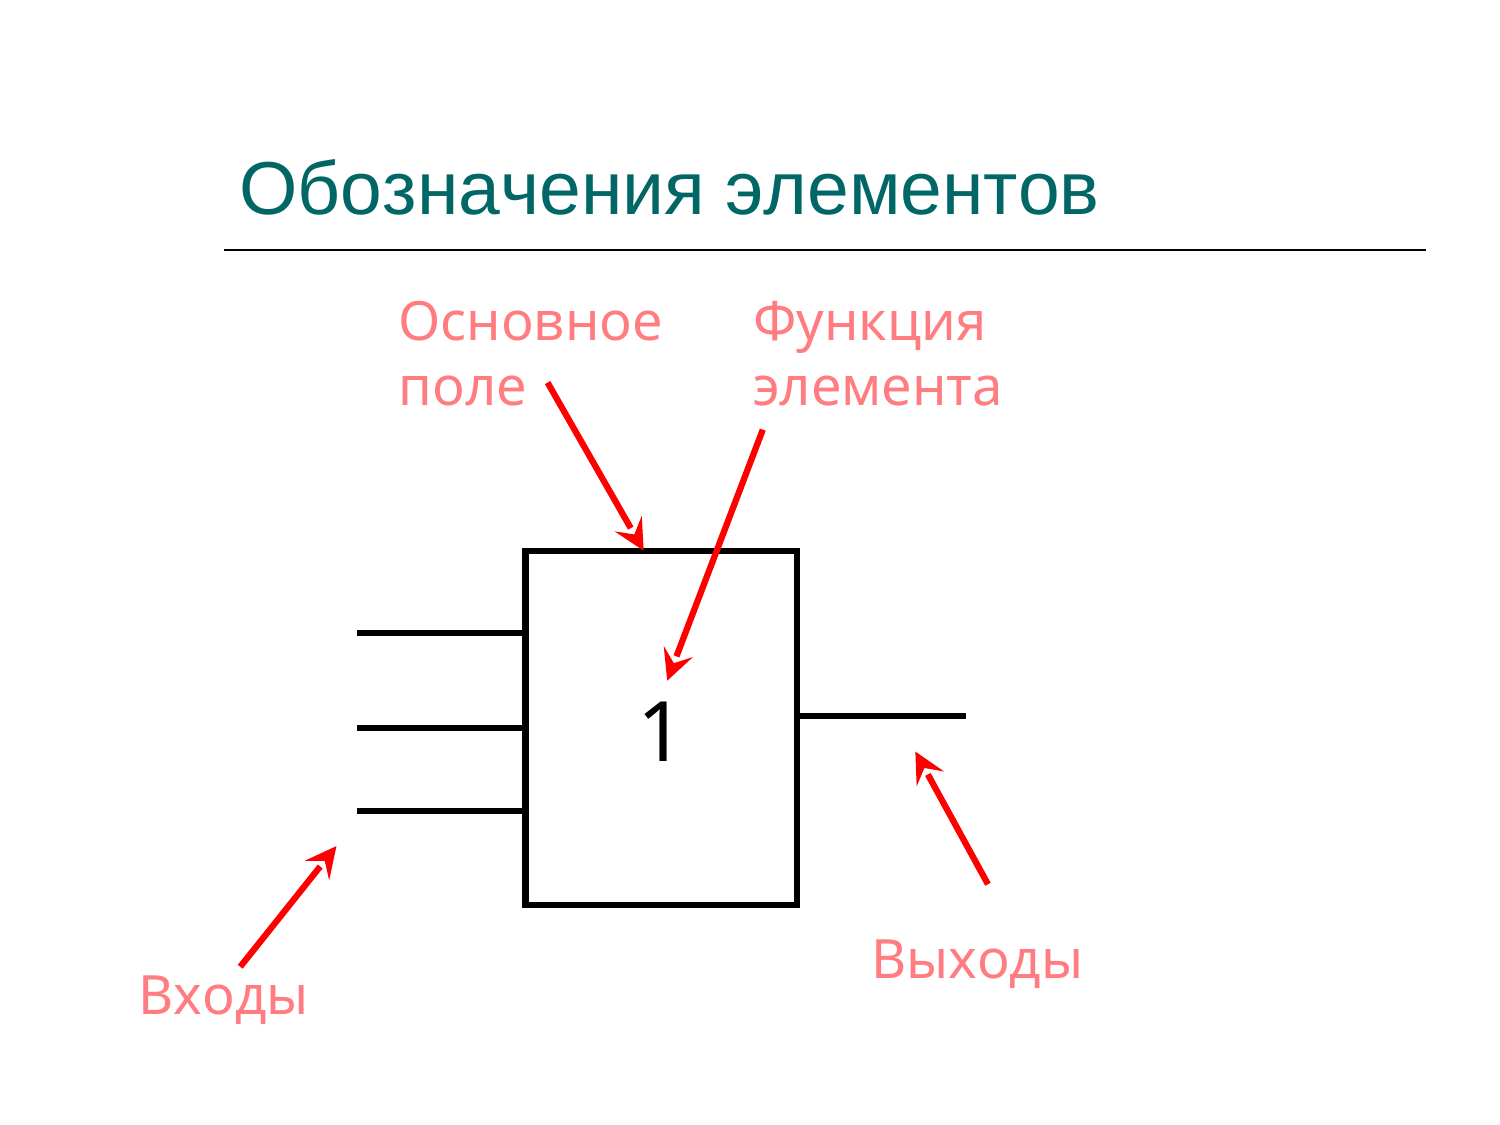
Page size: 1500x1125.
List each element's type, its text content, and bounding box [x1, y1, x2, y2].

text_box 1 [525, 550, 798, 906]
title Обозначения элементов [224, 49, 1425, 237]
text_box Функция элемента [738, 278, 1070, 425]
text_box Основное поле [383, 278, 715, 425]
text_box Входы [123, 952, 455, 1033]
text_box Выходы [856, 916, 1188, 998]
